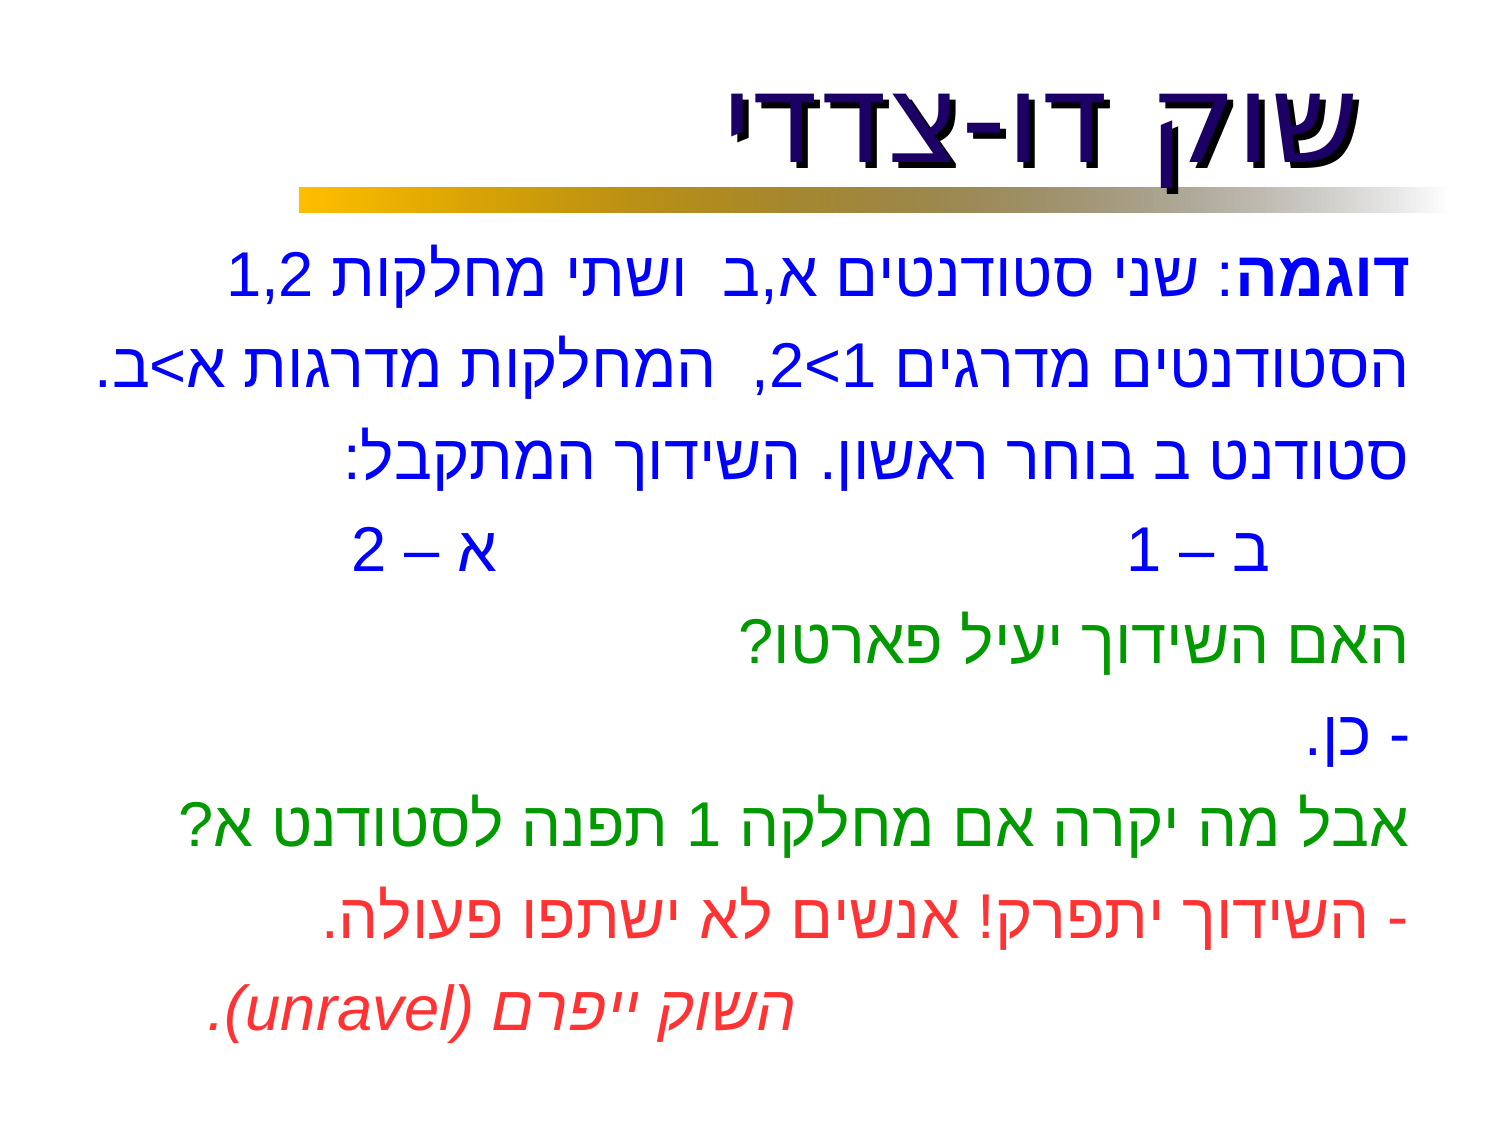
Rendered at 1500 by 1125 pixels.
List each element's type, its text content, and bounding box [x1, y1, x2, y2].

title שוק דו-צדדי [74, 29, 1375, 196]
list דוגמה: שני סטודנטים א,ב ושתי מחלקות 1,2 הסטודנטים מדרגים 1>2, המחלקות מדרגות א>ב. סטודנט ב בוחר ראשון. השידוך המתקבל: ב – 1 א – 2 האם השידוך יעיל פארטו? - כן. אבל מה יקרה אם מחלקה 1 תפנה לסטודנט א? - השידוך יתפרק! אנשים לא ישתפו פעולה. השוק ייפרם (unravel). [75, 224, 1425, 1125]
